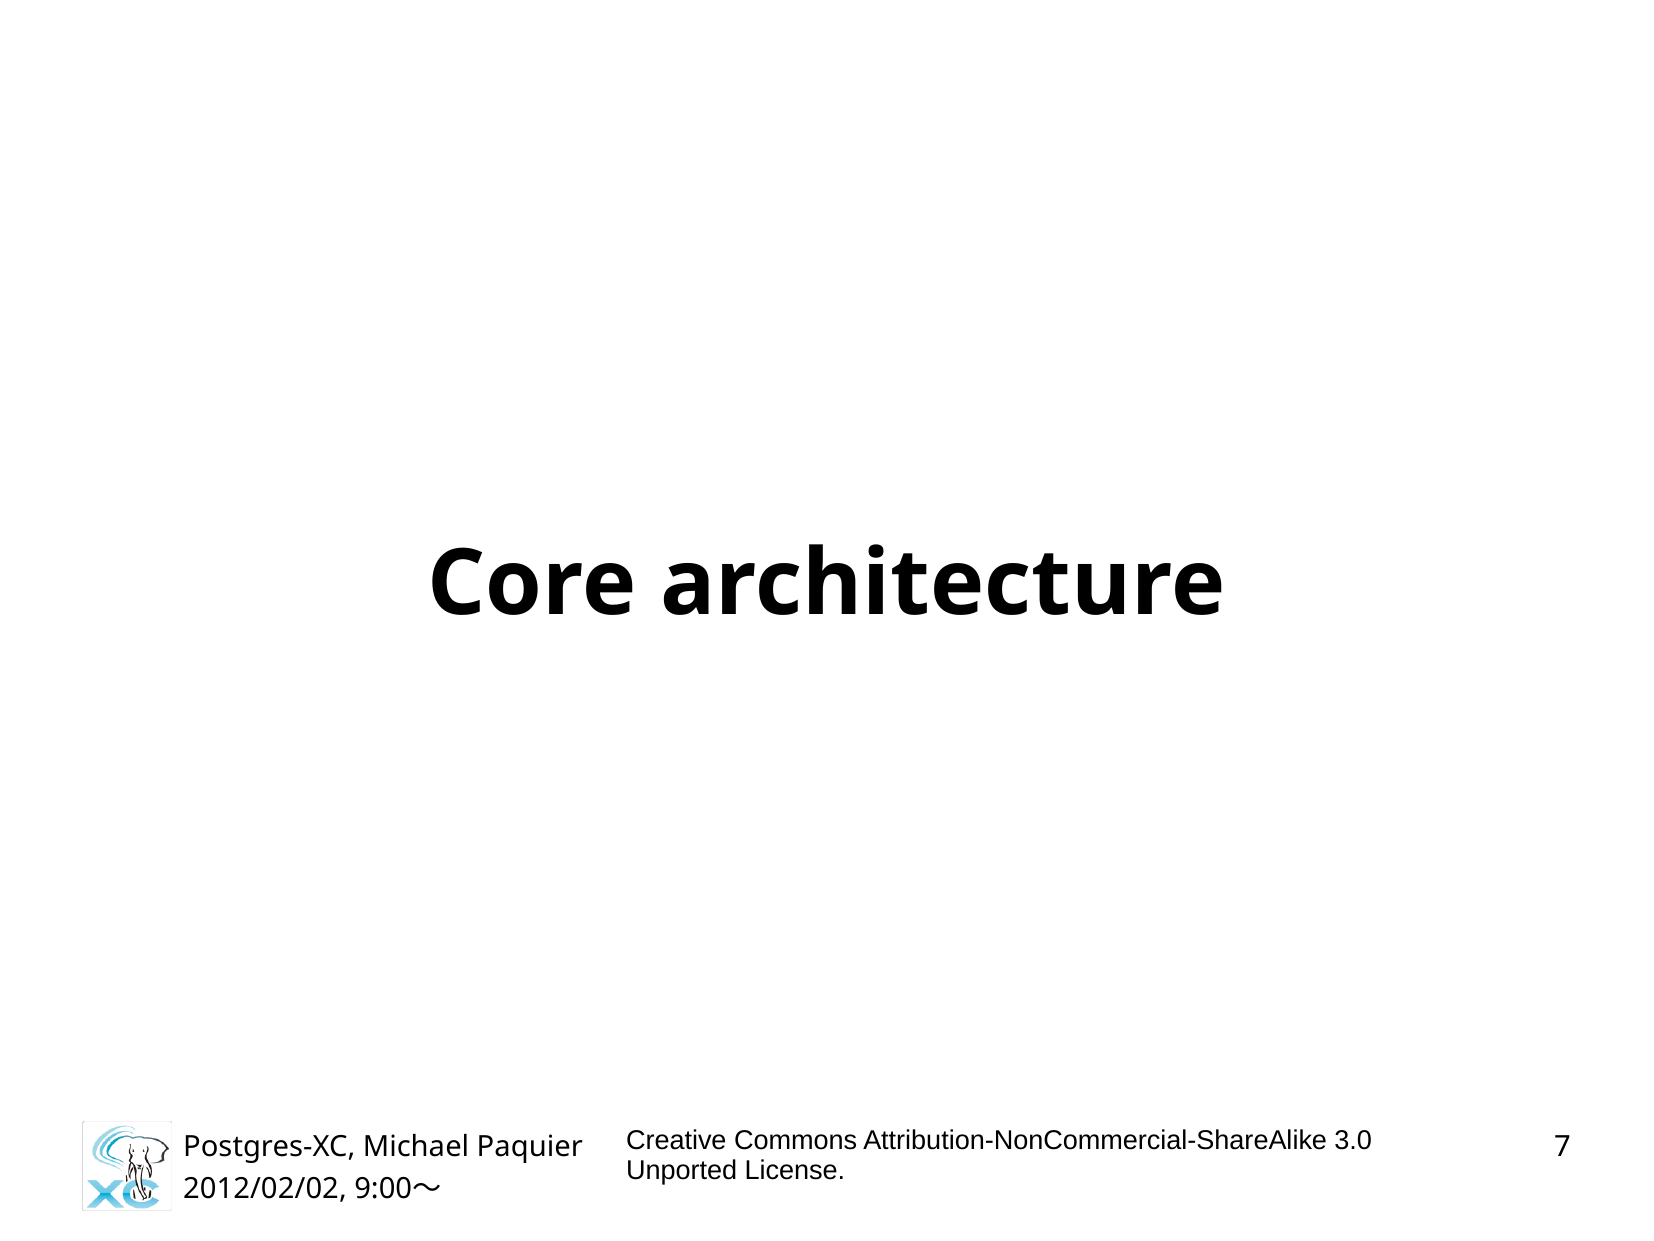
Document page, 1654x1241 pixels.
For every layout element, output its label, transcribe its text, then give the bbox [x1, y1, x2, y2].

picture [82, 1121, 172, 1211]
subtitle Core architecture [82, 49, 1571, 1109]
